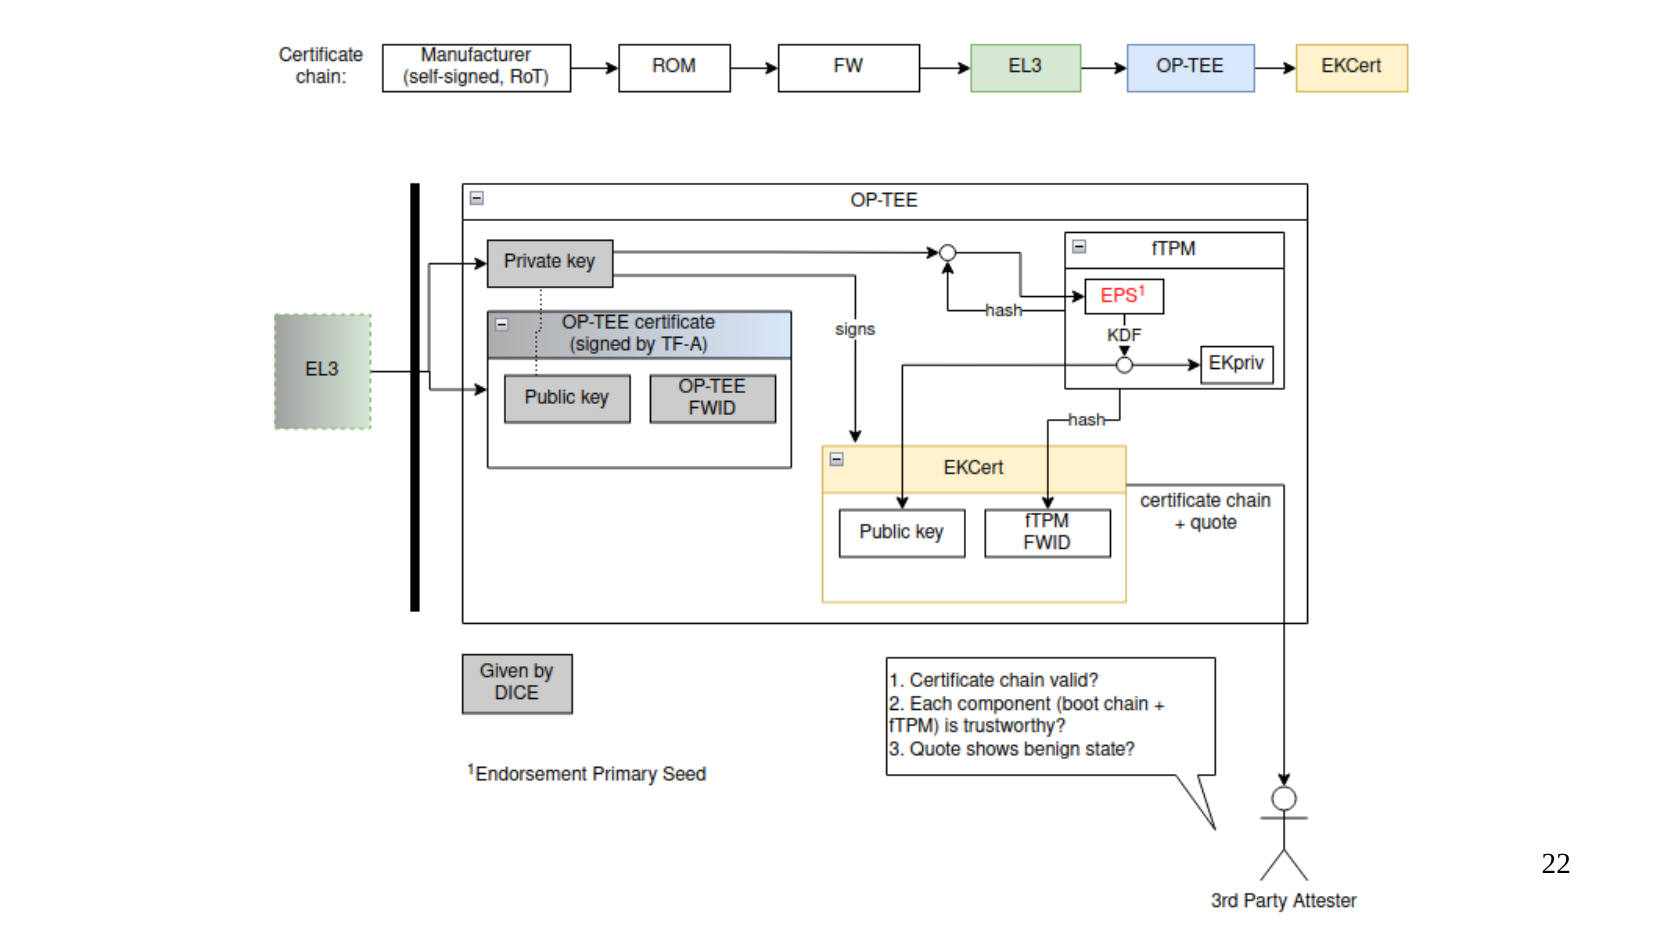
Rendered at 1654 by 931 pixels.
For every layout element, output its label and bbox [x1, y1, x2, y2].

picture [240, 13, 1426, 931]
